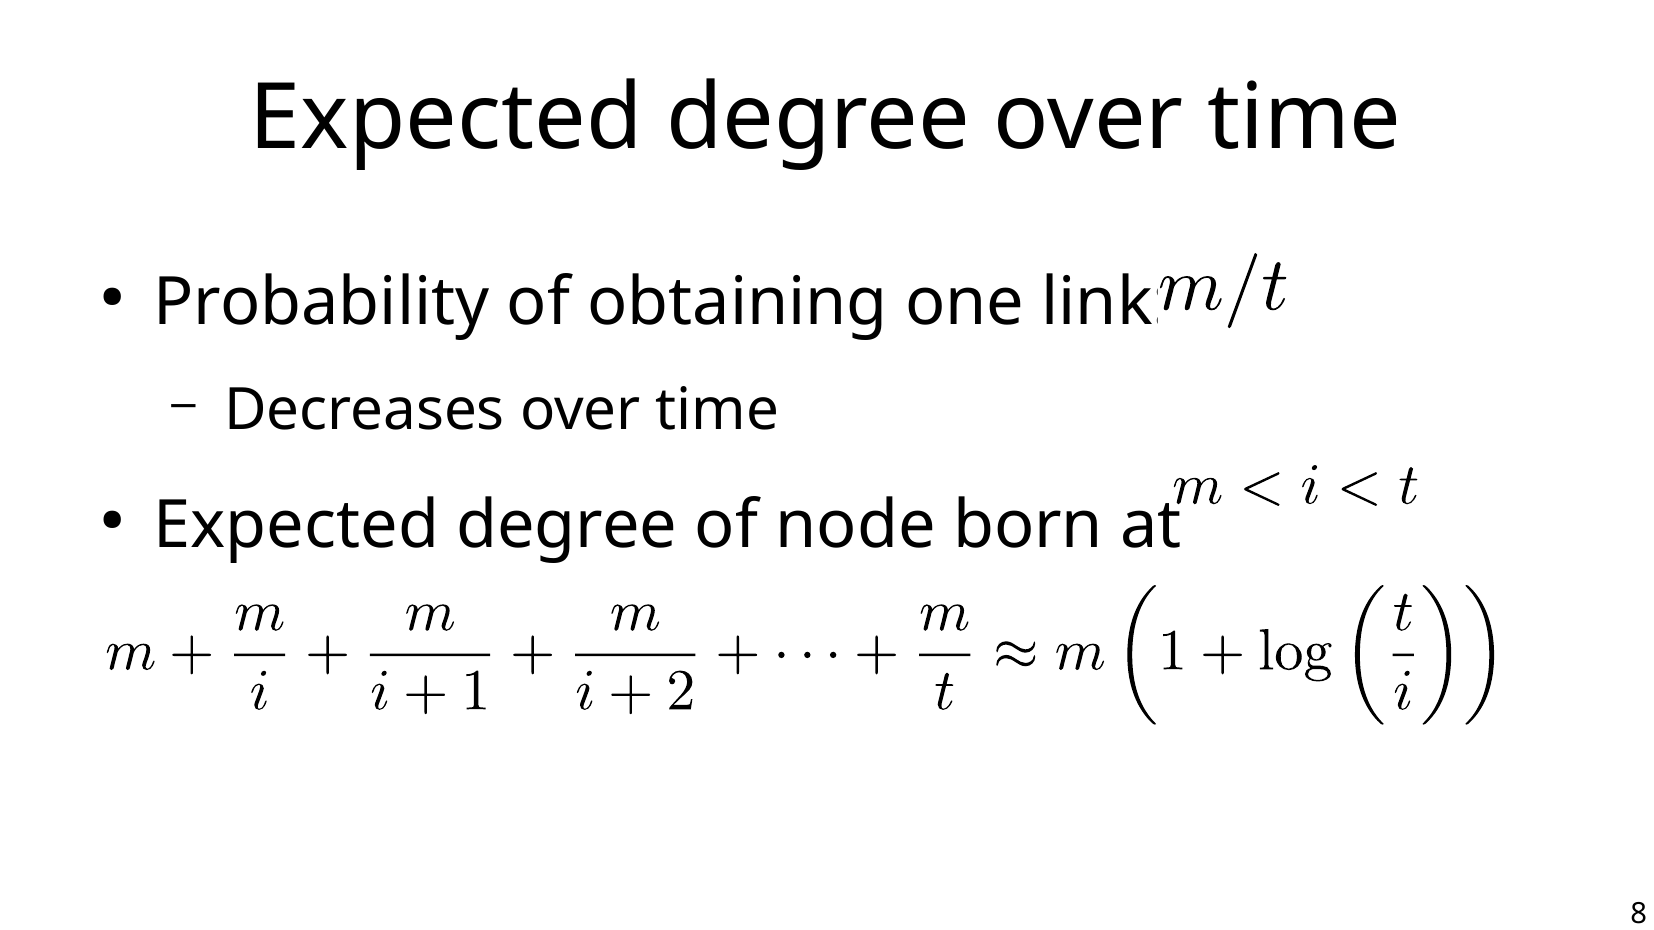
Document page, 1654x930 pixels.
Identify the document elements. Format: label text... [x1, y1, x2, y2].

list Probability of obtaining one link: Decreases over time Expected degree of node born at [82, 252, 1571, 793]
text_box [1172, 465, 1420, 506]
text_box [105, 585, 1507, 725]
title Expected degree over time [82, 1, 1571, 225]
text_box [1157, 252, 1289, 329]
